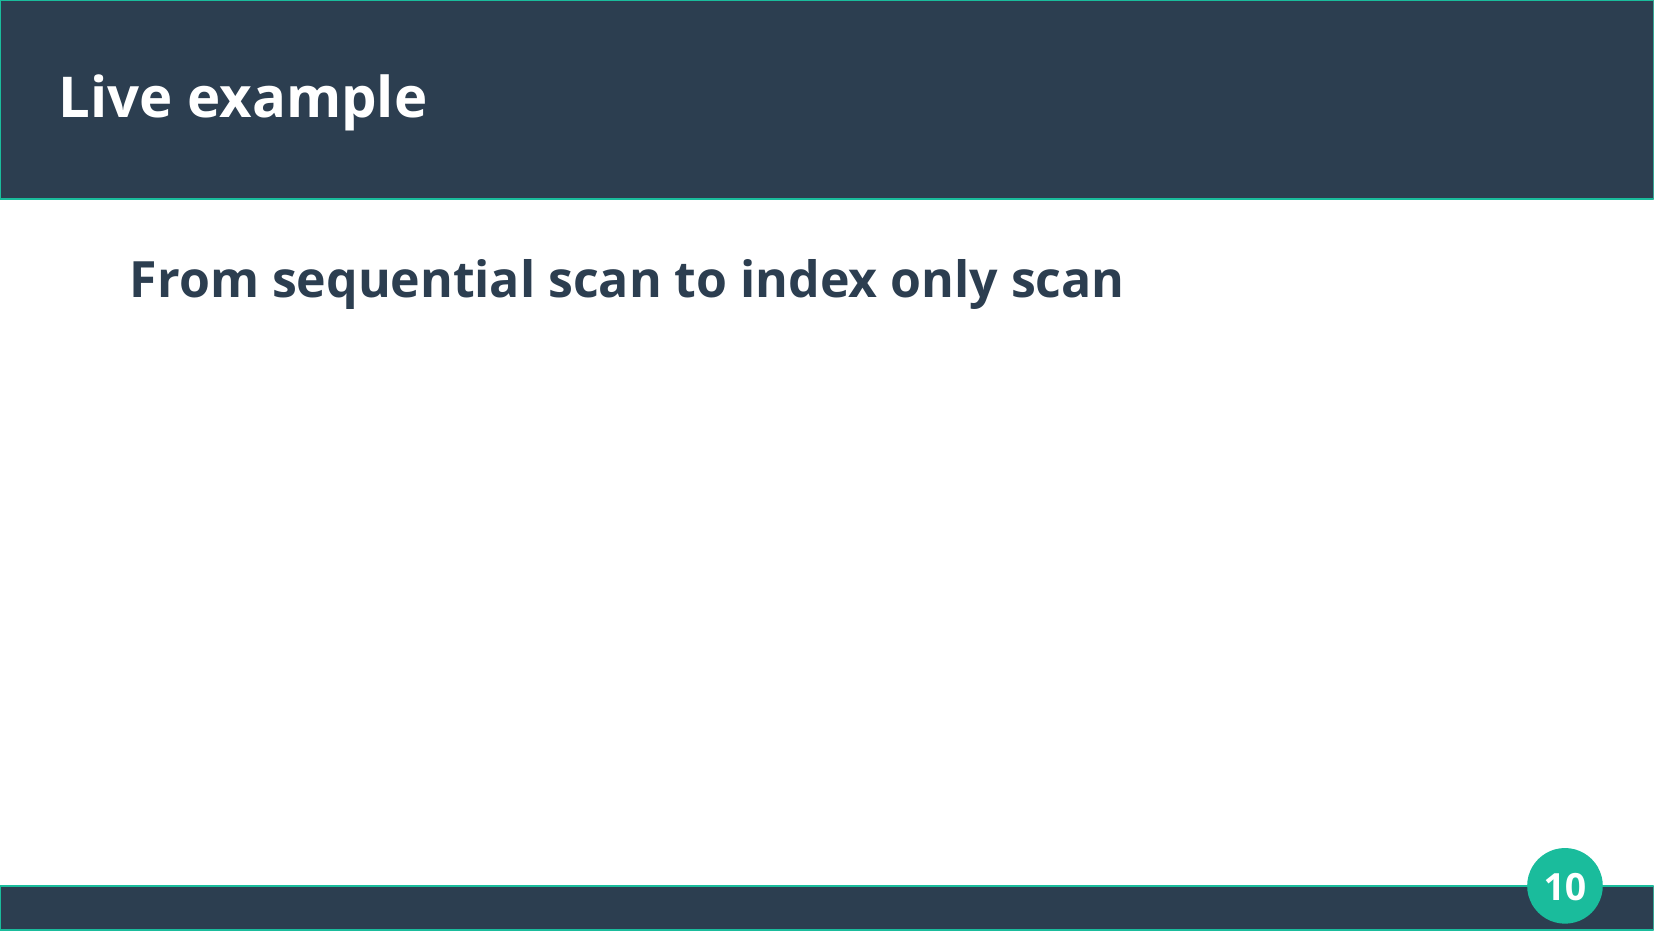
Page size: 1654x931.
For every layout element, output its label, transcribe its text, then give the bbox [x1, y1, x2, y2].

list From sequential scan to index only scan [59, 243, 1595, 864]
title Live example [59, 37, 1595, 155]
